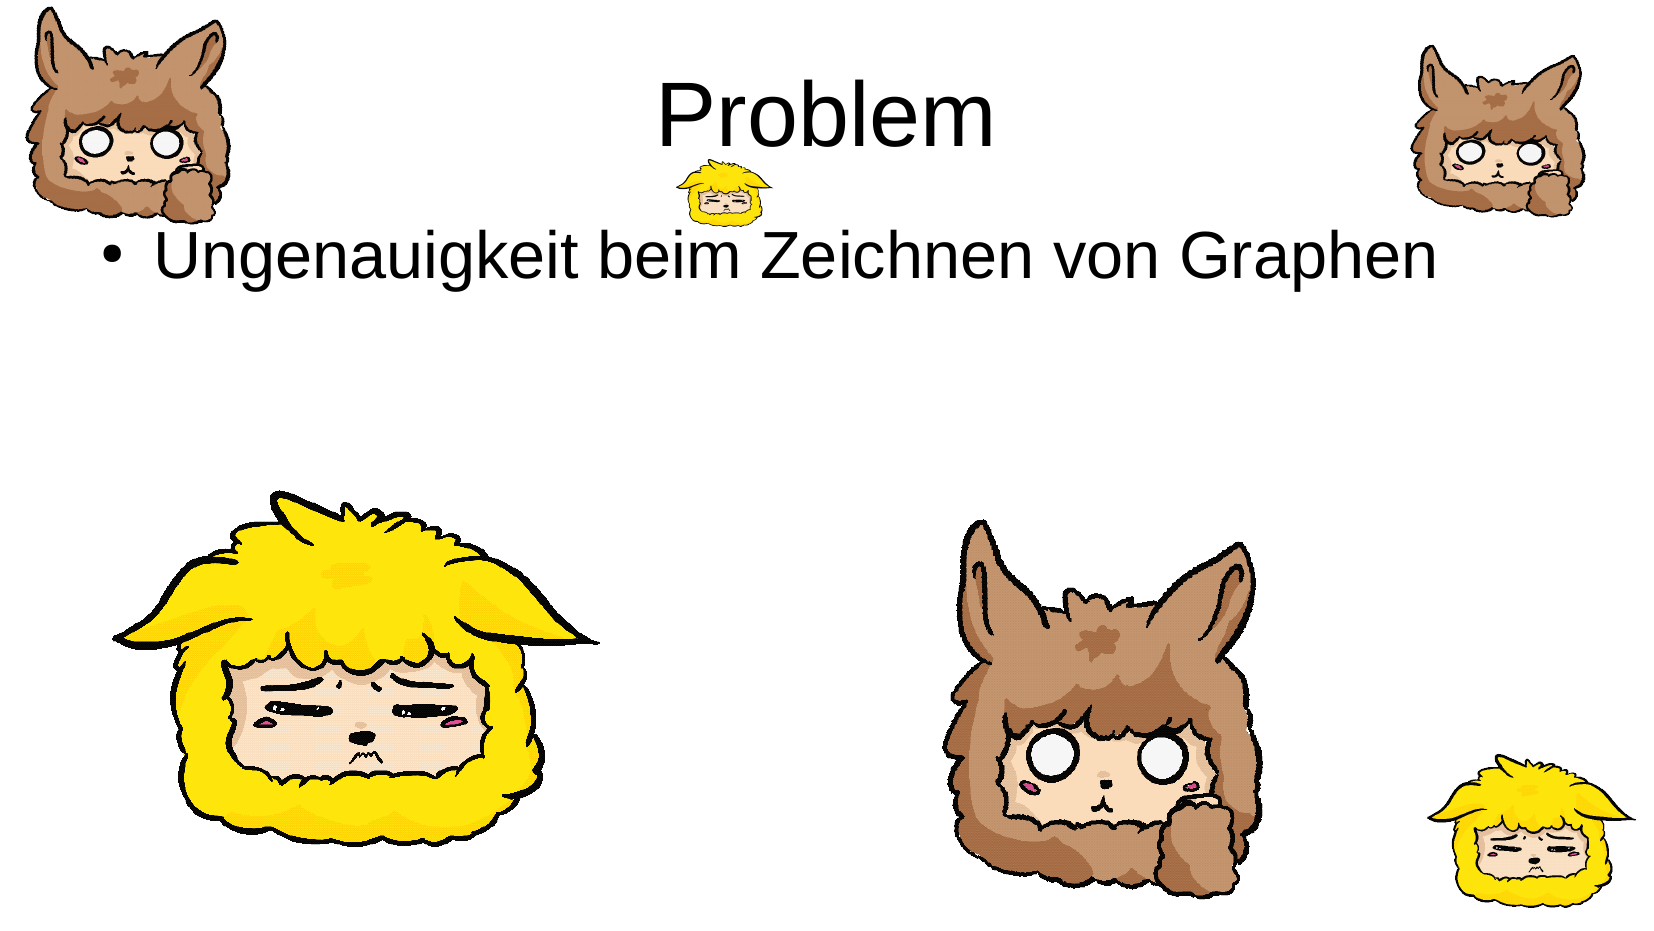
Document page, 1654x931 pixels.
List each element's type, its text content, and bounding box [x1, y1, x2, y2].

picture [1425, 731, 1637, 931]
title Problem [263, 37, 1387, 193]
list Ungenauigkeit beim Zeichnen von Graphen [82, 217, 1571, 758]
picture [1387, 30, 1613, 218]
picture [675, 149, 774, 237]
picture [900, 487, 1313, 901]
picture [0, 0, 263, 226]
picture [108, 438, 601, 901]
